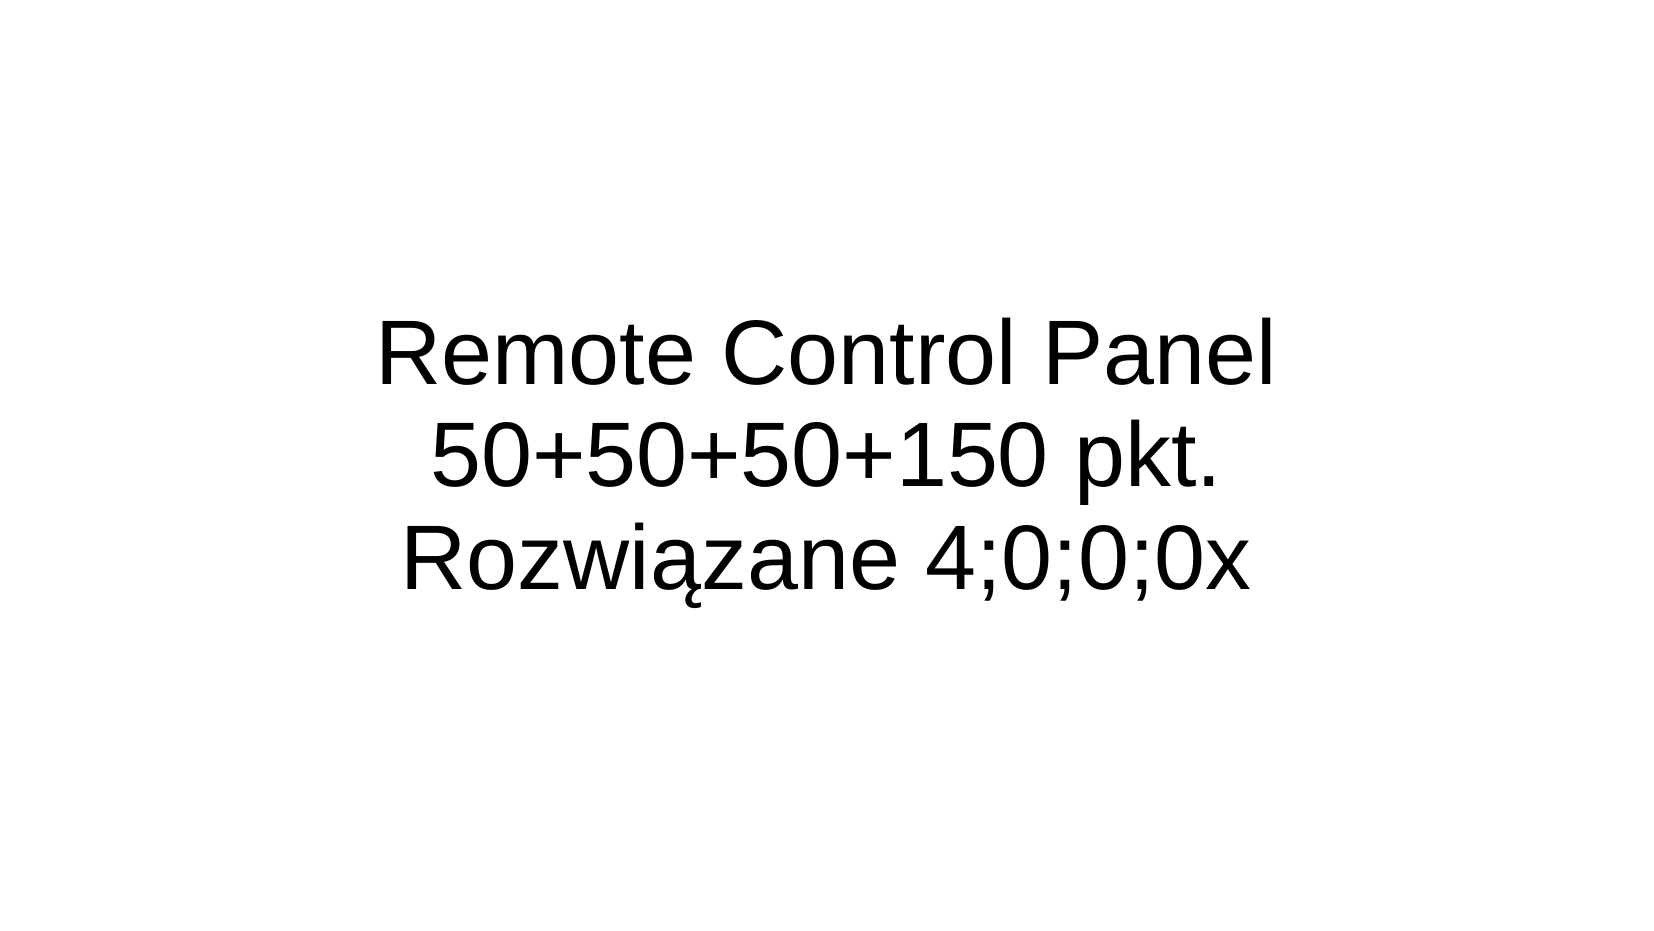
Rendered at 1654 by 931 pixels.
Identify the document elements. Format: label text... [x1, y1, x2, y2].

subtitle Remote Control Panel 50+50+50+150 pkt. Rozwiązane 4;0;0;0x [82, 95, 1571, 815]
